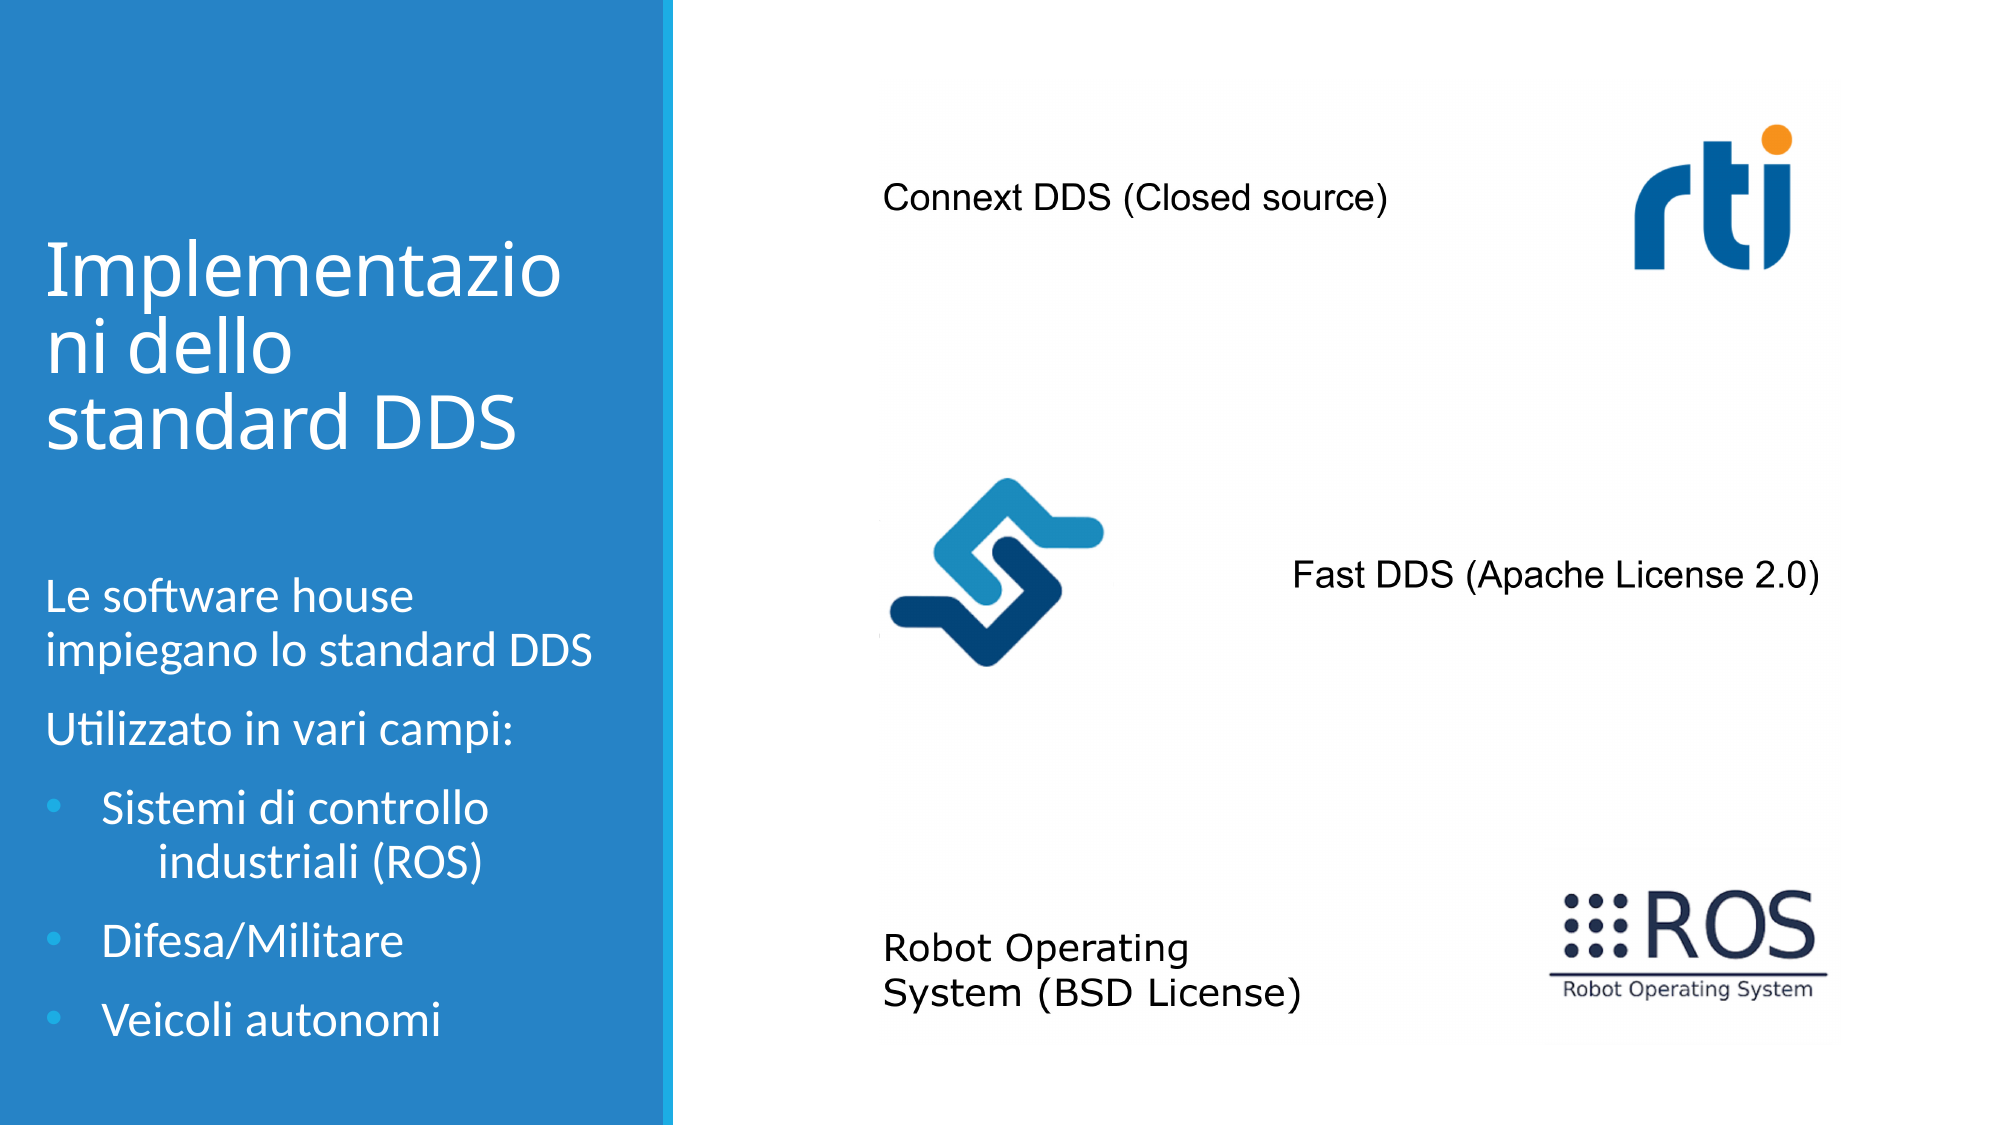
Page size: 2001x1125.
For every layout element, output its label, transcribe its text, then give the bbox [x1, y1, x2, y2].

picture [879, 79, 1841, 1045]
title Implementazioni dello standard DDS [30, 97, 615, 473]
list Le software house impiegano lo standard DDS Utilizzato in vari campi: Sistemi di controllo industriali (ROS) Difesa/Militare Veicoli autonomi [30, 562, 652, 1117]
